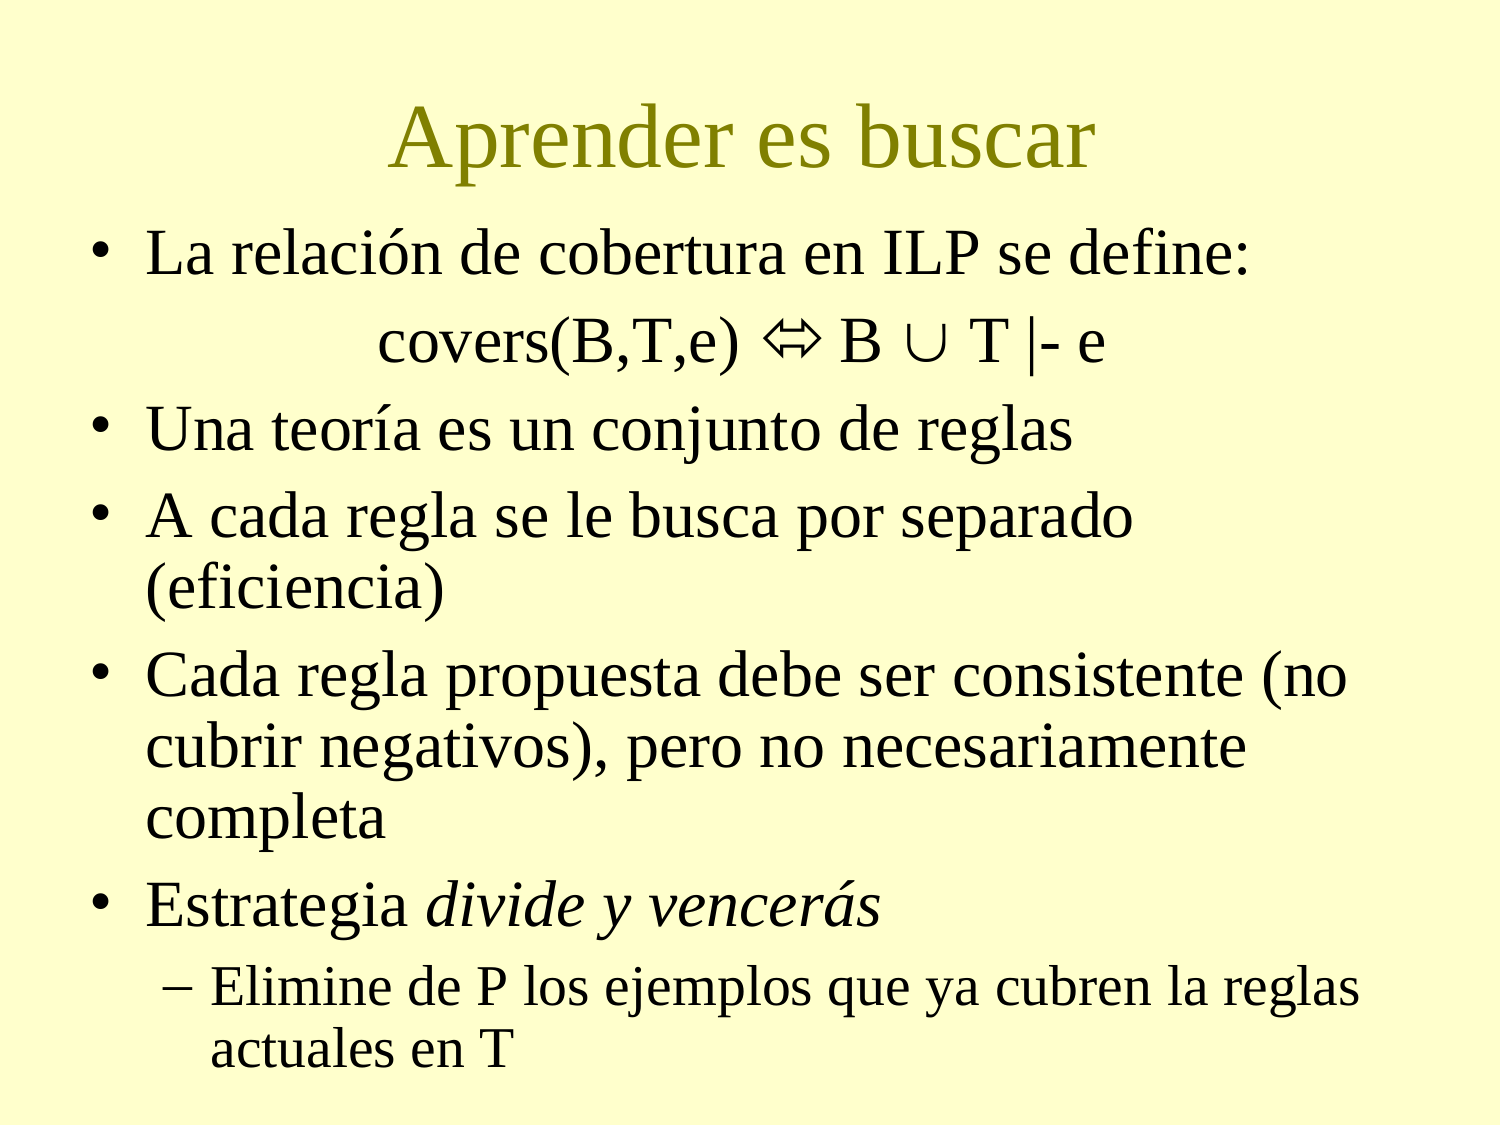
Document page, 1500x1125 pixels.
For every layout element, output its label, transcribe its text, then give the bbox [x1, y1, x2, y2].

list La relación de cobertura en ILP se define: covers(B,T,e)  B  T |- e Una teoría es un conjunto de reglas A cada regla se le busca por separado (eficiencia) Cada regla propuesta debe ser consistente (no cubrir negativos), pero no necesariamente completa Estrategia divide y vencerás Elimine de P los ejemplos que ya cubren la reglas actuales en T [75, 210, 1411, 1097]
title Aprender es buscar [105, 37, 1381, 210]
